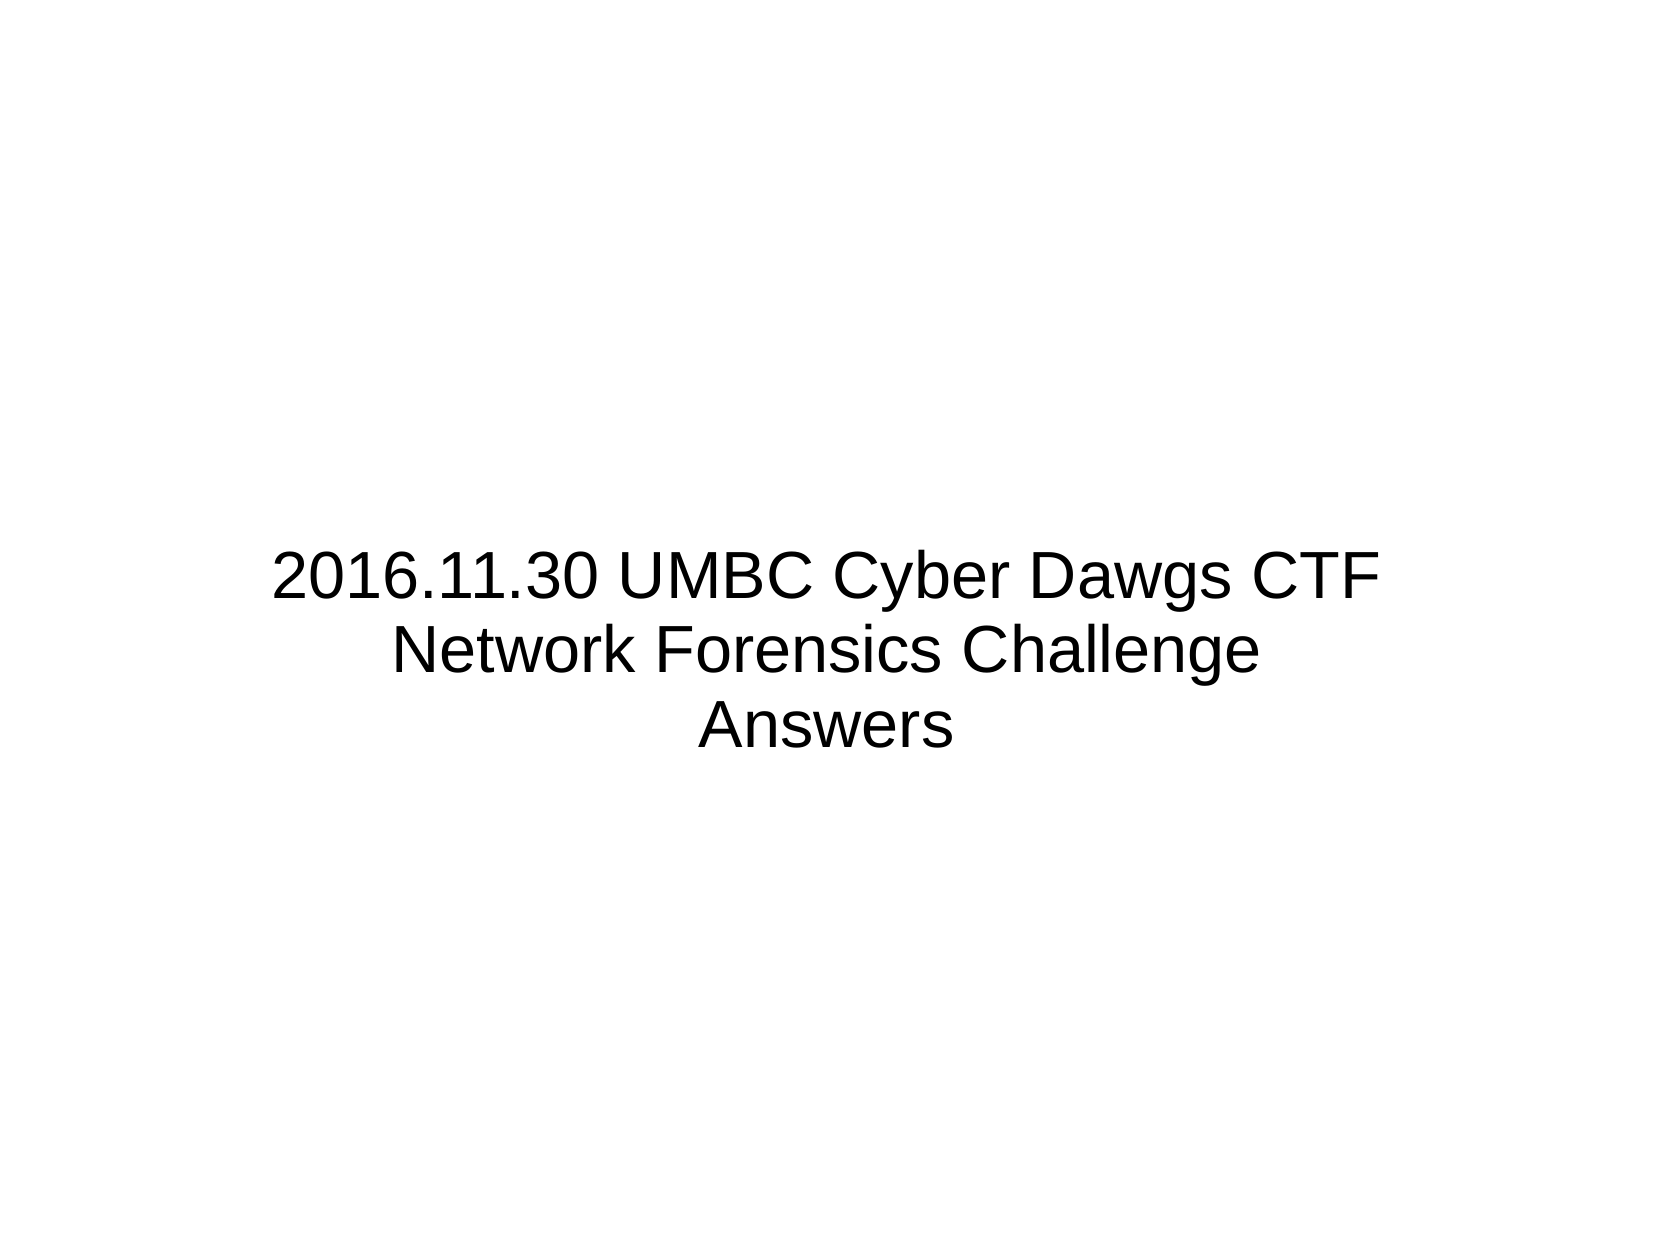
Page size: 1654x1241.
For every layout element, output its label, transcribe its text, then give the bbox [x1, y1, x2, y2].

subtitle 2016.11.30 UMBC Cyber Dawgs CTF Network Forensics Challenge Answers [82, 290, 1571, 1010]
